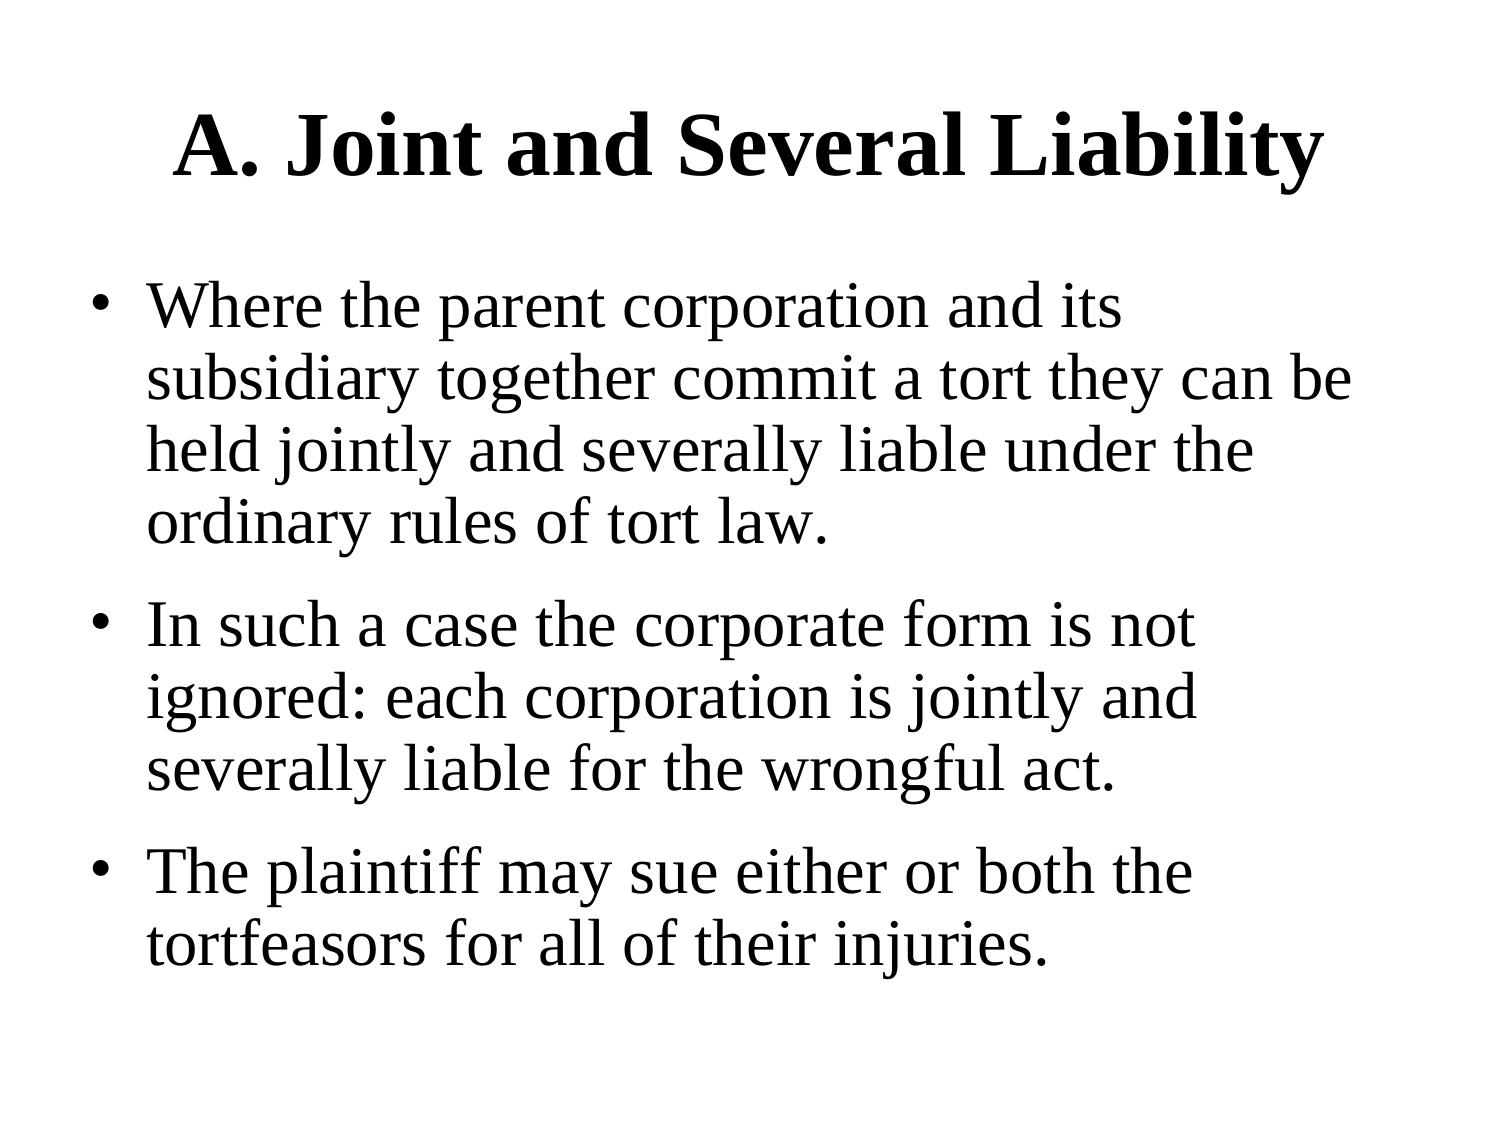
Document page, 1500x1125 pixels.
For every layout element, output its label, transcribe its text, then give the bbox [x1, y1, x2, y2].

list Where the parent corporation and its subsidiary together commit a tort they can be held jointly and severally liable under the ordinary rules of tort law. In such a case the corporate form is not ignored: each corporation is jointly and severally liable for the wrongful act. The plaintiff may sue either or both the tortfeasors for all of their injuries. [75, 262, 1426, 1005]
title A. Joint and Several Liability [75, 45, 1426, 233]
